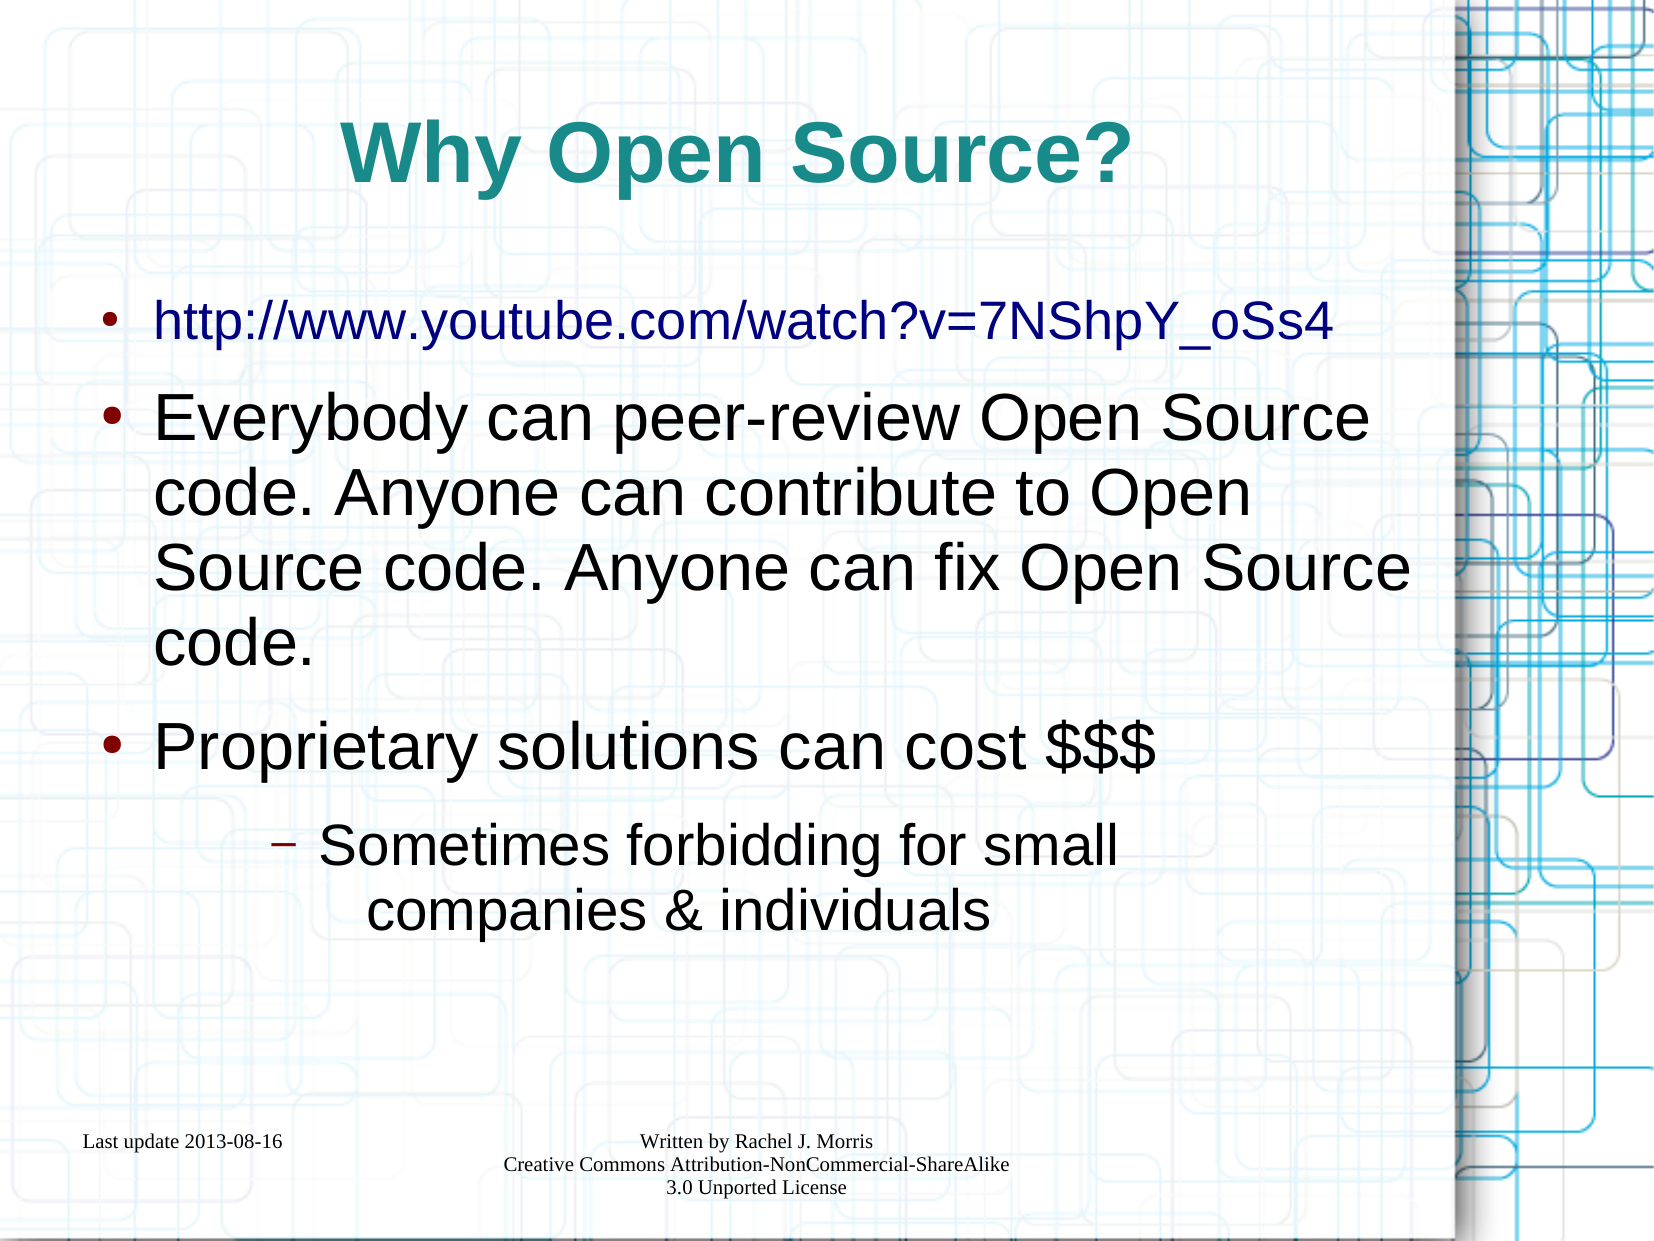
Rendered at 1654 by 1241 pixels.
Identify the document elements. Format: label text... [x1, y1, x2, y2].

title Why Open Source? [59, 49, 1418, 257]
picture [0, 0, 1654, 1241]
list http://www.youtube.com/watch?v=7NShpY_oSs4 Everybody can peer-review Open Source code. Anyone can contribute to Open Source code. Anyone can fix Open Source code. Proprietary solutions can cost $$$ Sometimes forbidding for small companies & individuals [82, 290, 1418, 1010]
